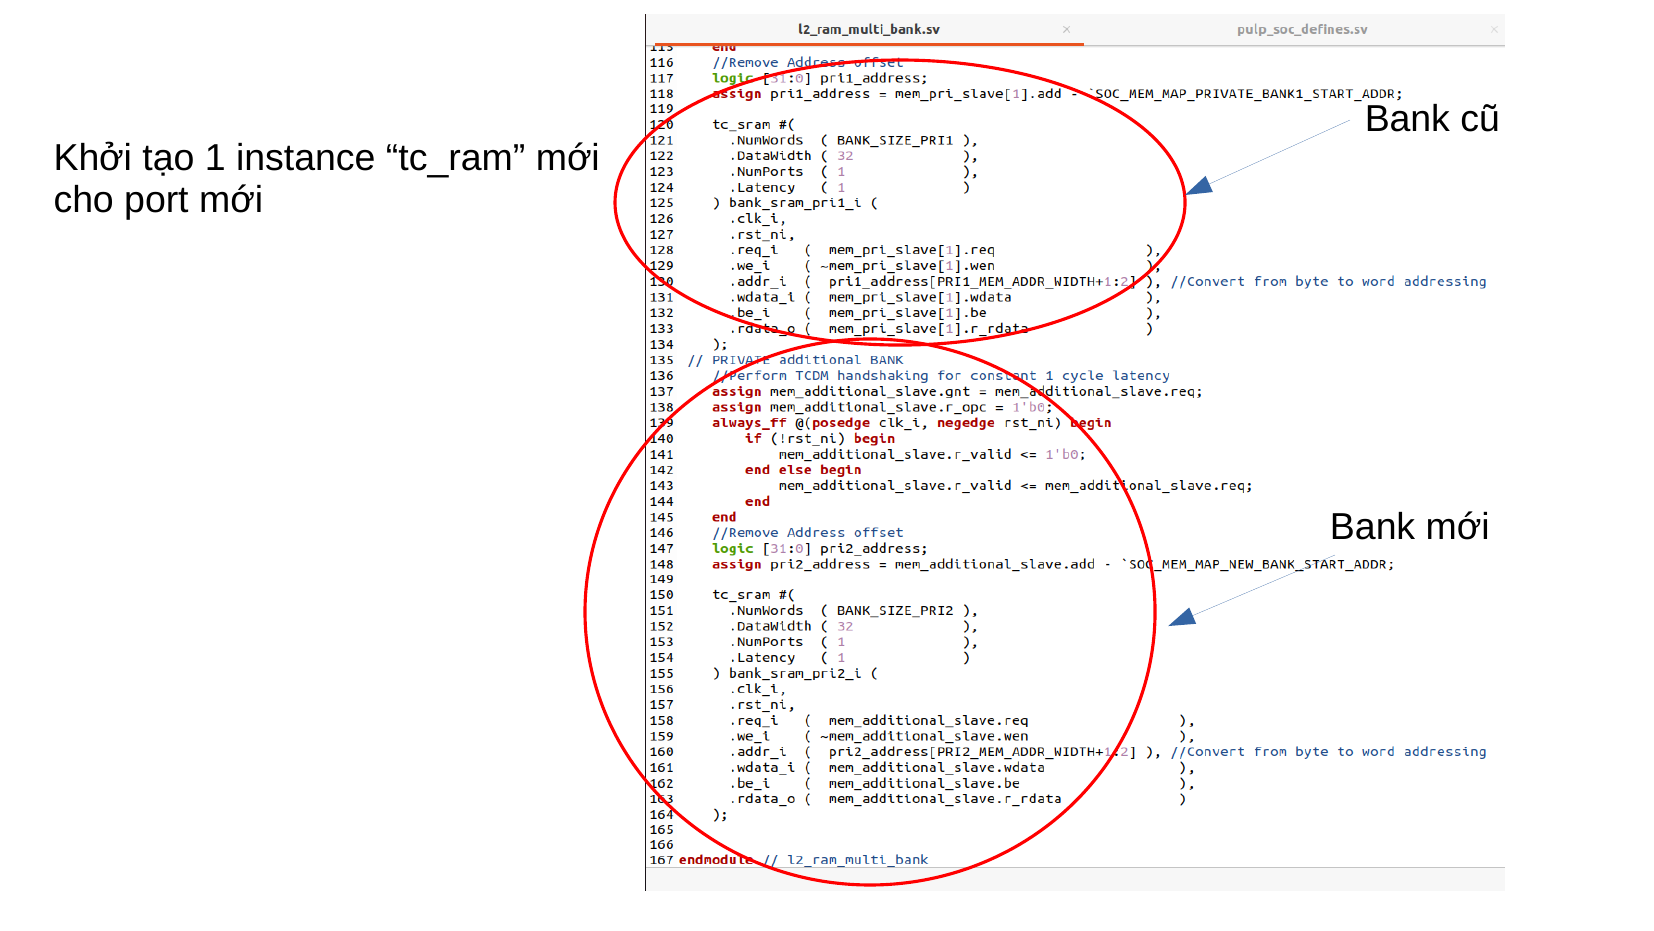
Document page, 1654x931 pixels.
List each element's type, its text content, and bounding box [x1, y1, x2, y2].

text_box Khởi tạo 1 instance “tc_ram” mới cho port mới [38, 129, 616, 271]
picture [645, 62, 1183, 342]
text_box Bank cũ [1350, 90, 1516, 151]
picture [645, 14, 1505, 192]
picture [645, 121, 1505, 891]
text_box Bank mới [1315, 498, 1505, 556]
picture [645, 343, 1153, 883]
picture [645, 270, 817, 440]
